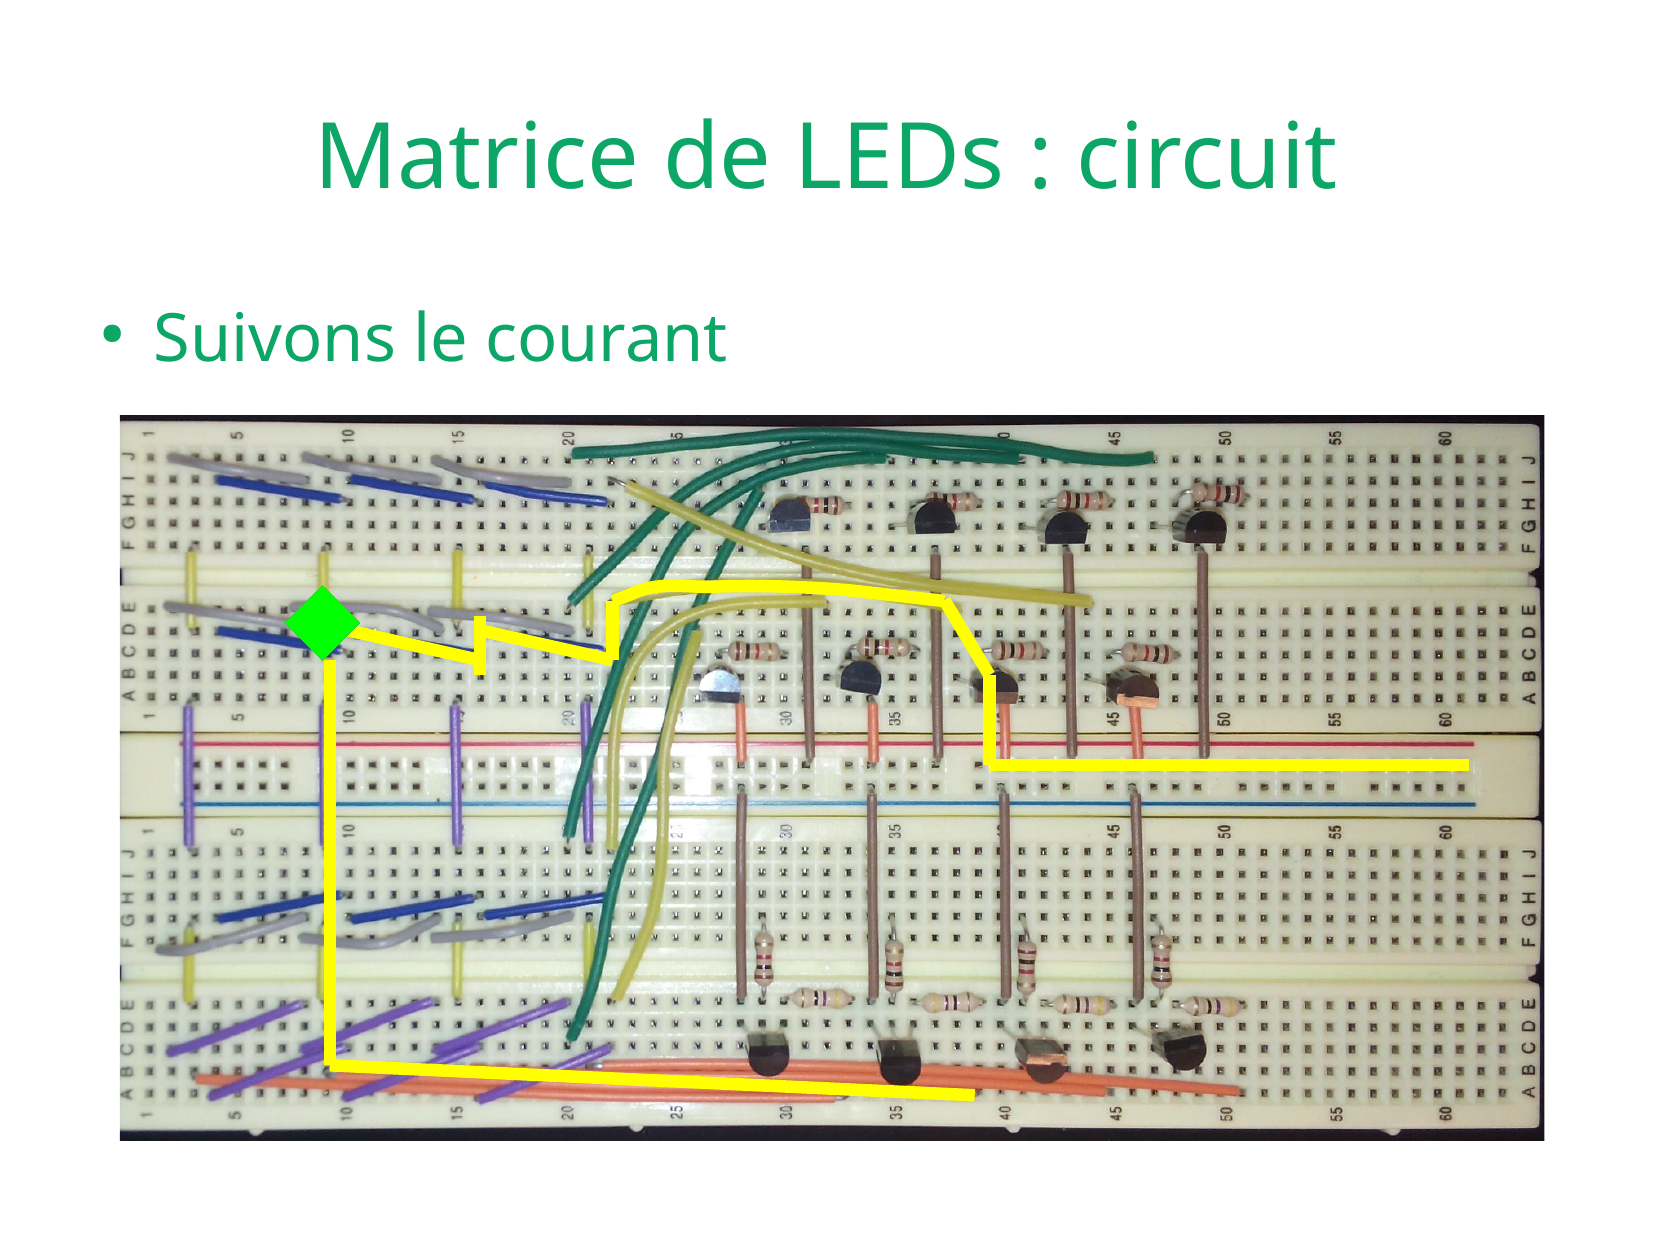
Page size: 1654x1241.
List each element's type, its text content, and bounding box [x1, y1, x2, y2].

list Suivons le courant [82, 290, 1571, 1010]
text_box [284, 585, 360, 661]
picture [119, 415, 1545, 1141]
title Matrice de LEDs : circuit [82, 49, 1571, 257]
